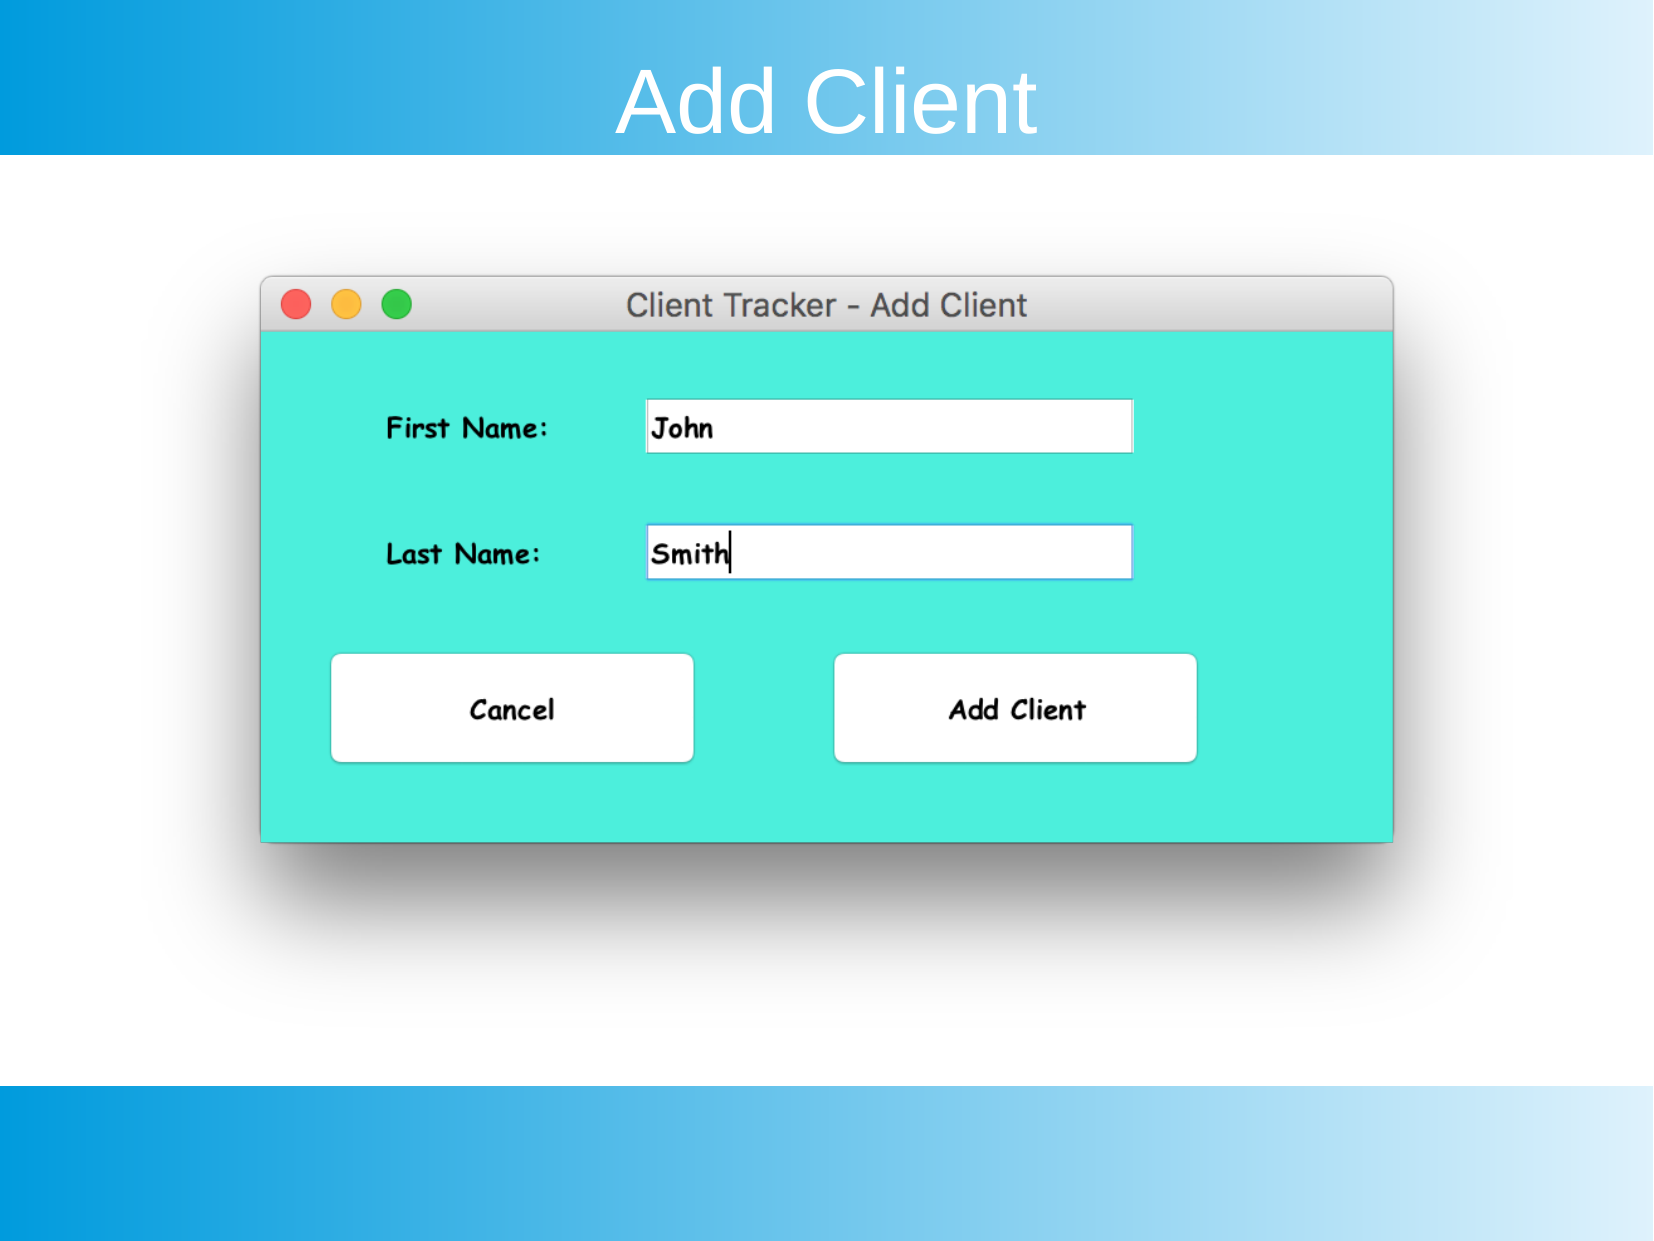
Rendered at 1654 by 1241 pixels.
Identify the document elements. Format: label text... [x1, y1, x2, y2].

picture [120, 196, 1534, 1044]
title Add Client [82, 49, 1571, 155]
